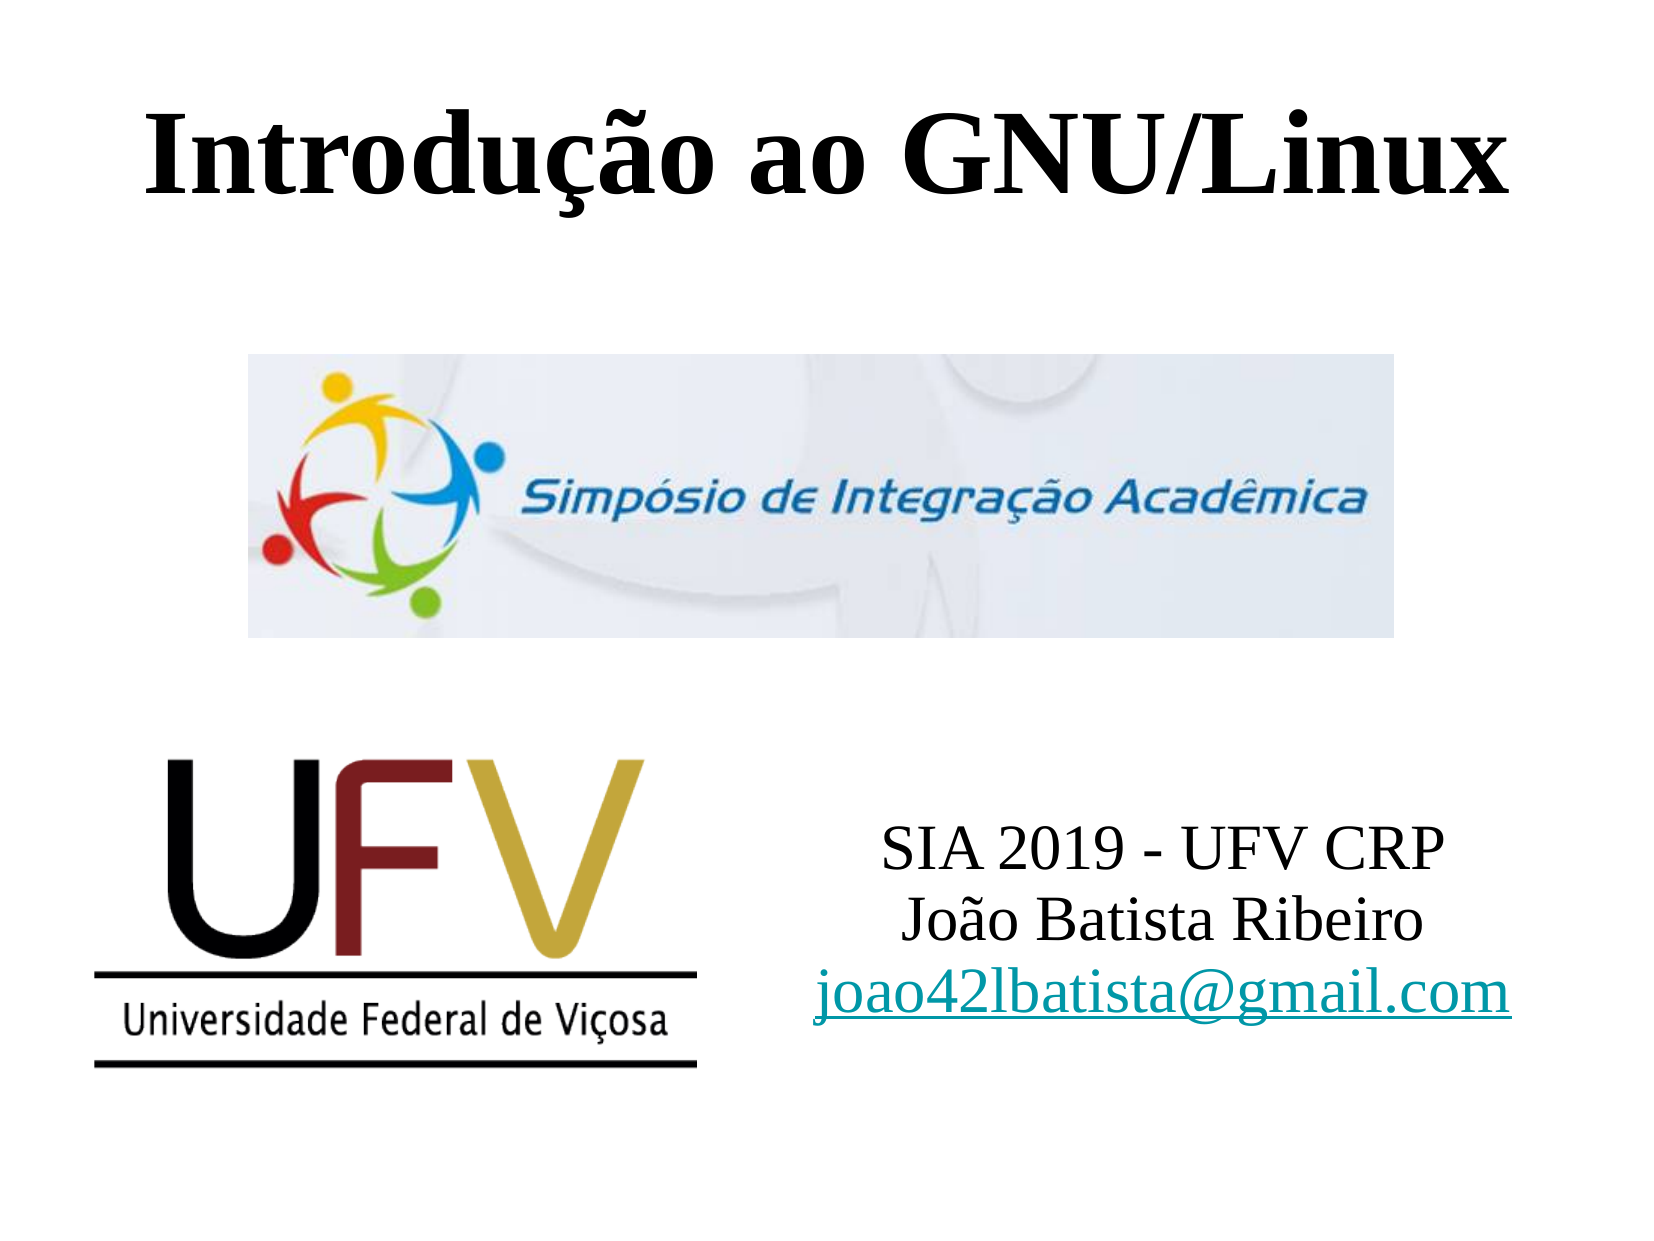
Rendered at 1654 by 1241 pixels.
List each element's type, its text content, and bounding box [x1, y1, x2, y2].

picture [94, 726, 697, 1081]
subtitle SIA 2019 - UFV CRP João Batista Ribeirojoao42lbatista@gmail.com [720, 773, 1607, 1065]
title Introdução ao GNU/Linux [0, 49, 1654, 257]
picture [248, 354, 1394, 638]
